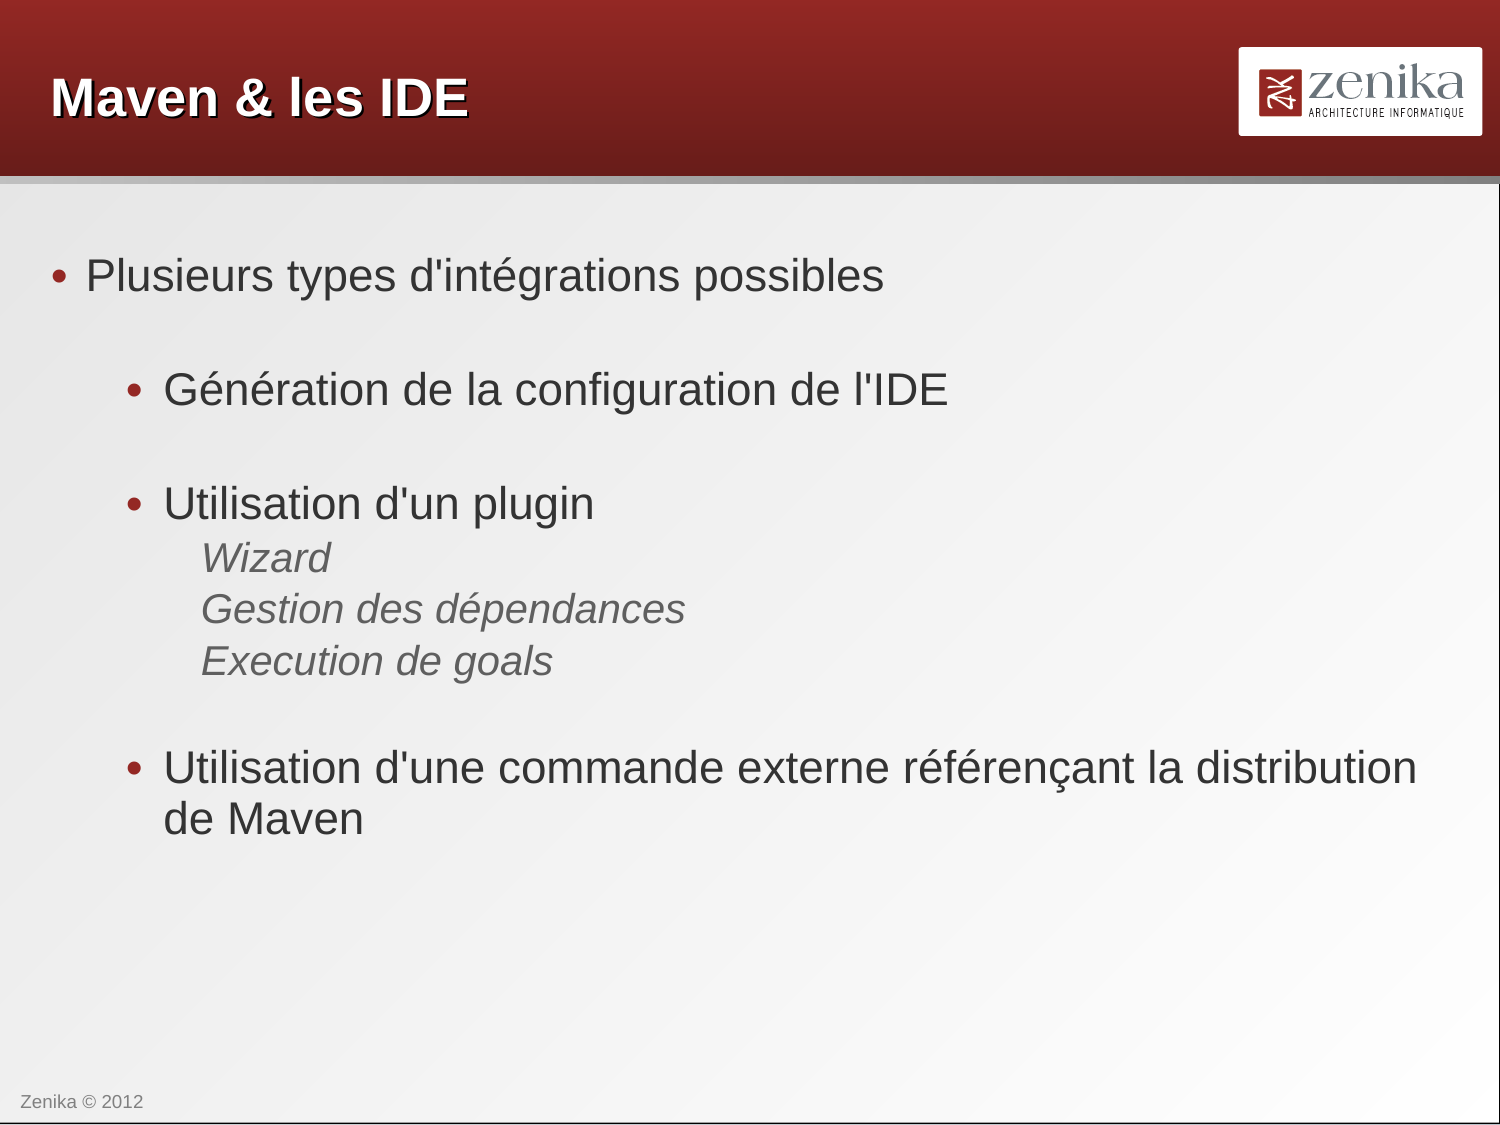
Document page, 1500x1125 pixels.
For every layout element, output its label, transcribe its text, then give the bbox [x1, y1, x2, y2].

title Maven & les IDE [50, 15, 1206, 180]
list Plusieurs types d'intégrations possibles Génération de la configuration de l'IDE Utilisation d'un plugin Wizard Gestion des dépendances Execution de goals Utilisation d'une commande externe référençant la distribution de Maven [50, 249, 1435, 1079]
picture [1257, 58, 1464, 125]
